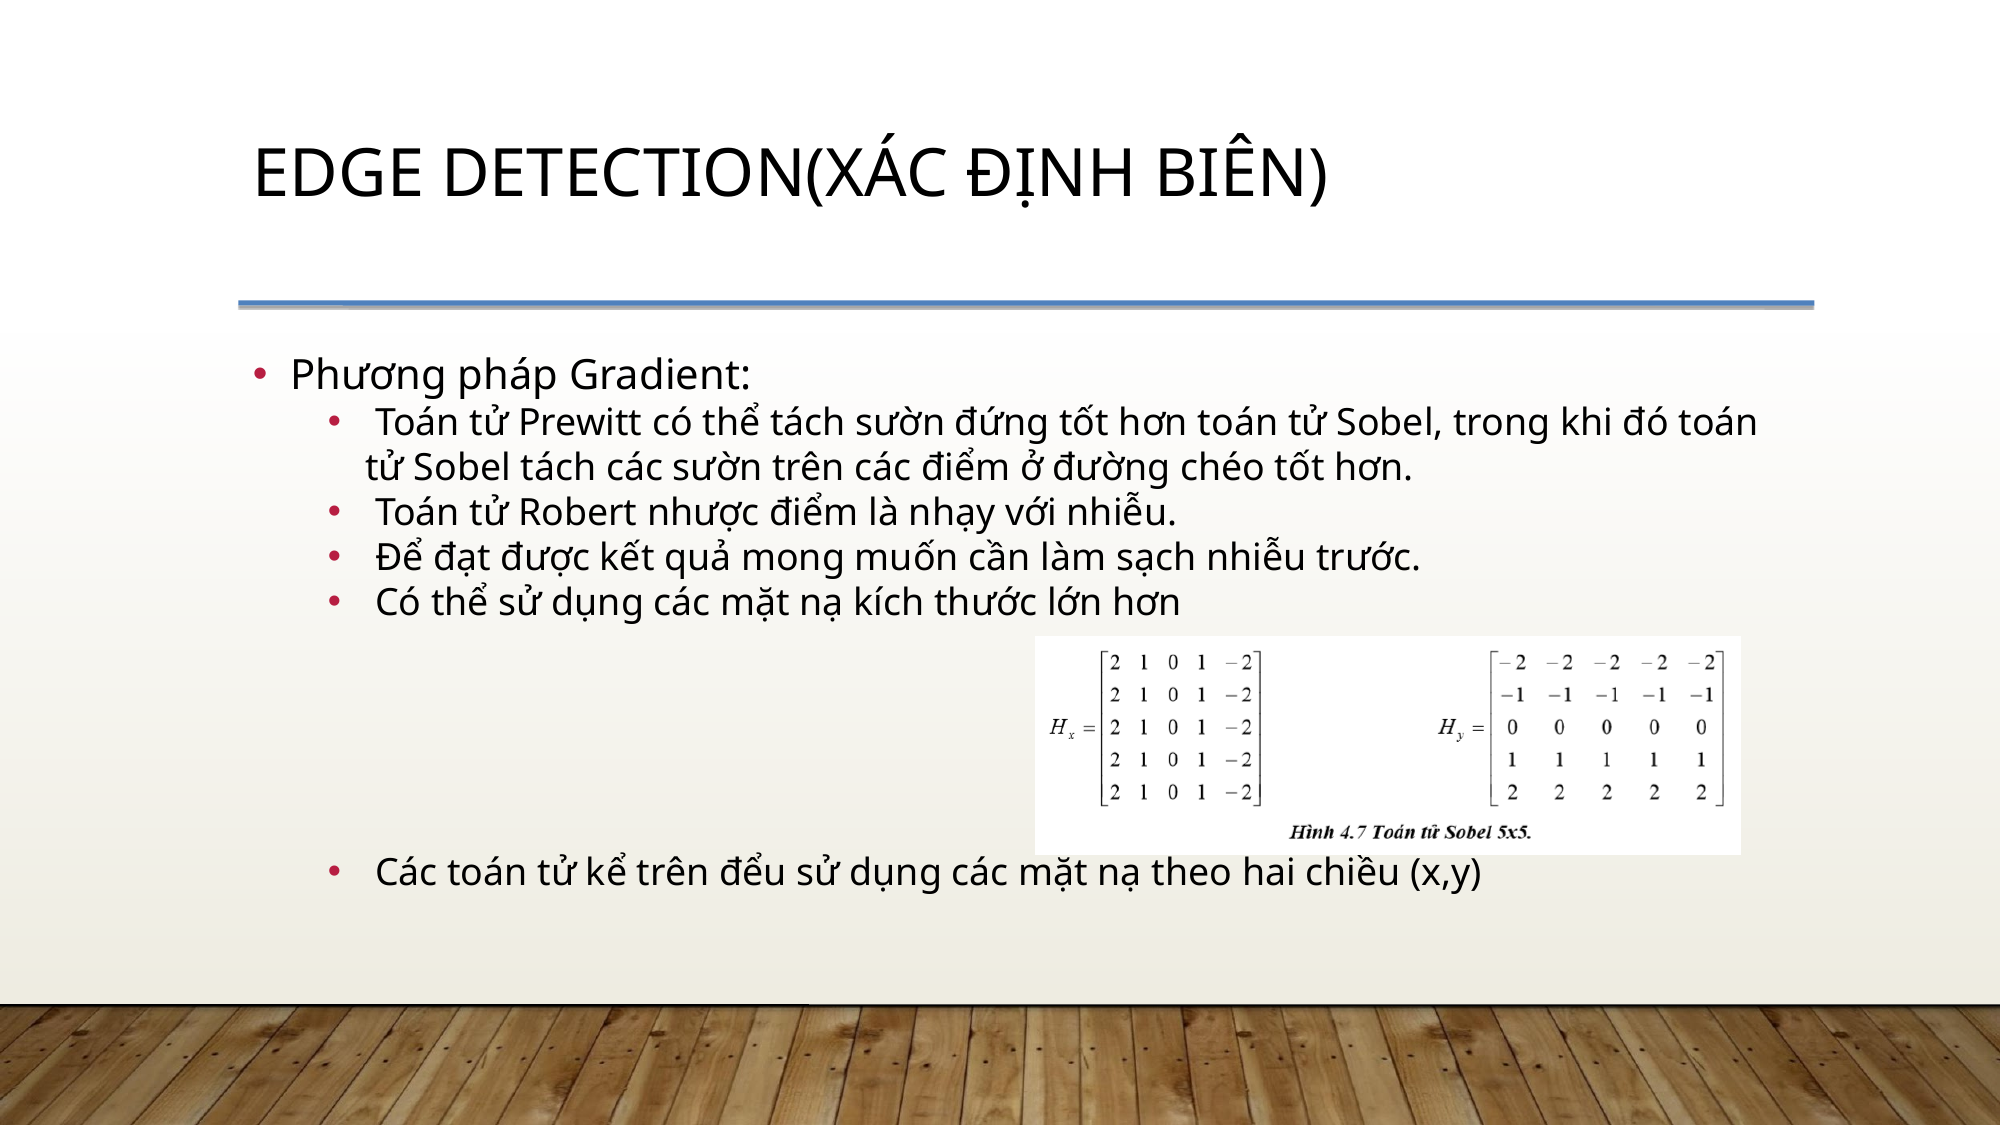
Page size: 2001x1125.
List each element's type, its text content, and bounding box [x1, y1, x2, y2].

picture [1035, 636, 1741, 855]
text_box Phương pháp Gradient: Toán tử Prewitt có thể tách sườn đứng tốt hơn toán tử Sobel, trong khi đó toán tử Sobel tách các sườn trên các điểm ở đường chéo tốt hơn. Toán tử Robert nhược điểm là nhạy với nhiễu. Để đạt được kết quả mong muốn cần làm sạch nhiễu trước. Có thể sử dụng các mặt nạ kích thước lớn hơn Các toán tử kể trên đểu sử dụng các mặt nạ theo hai chiều (x,y) [238, 330, 1814, 897]
picture [0, 1007, 2000, 1125]
text_box EDGE DETECTION(XÁC ĐỊNH BIÊN) [238, 131, 1814, 304]
